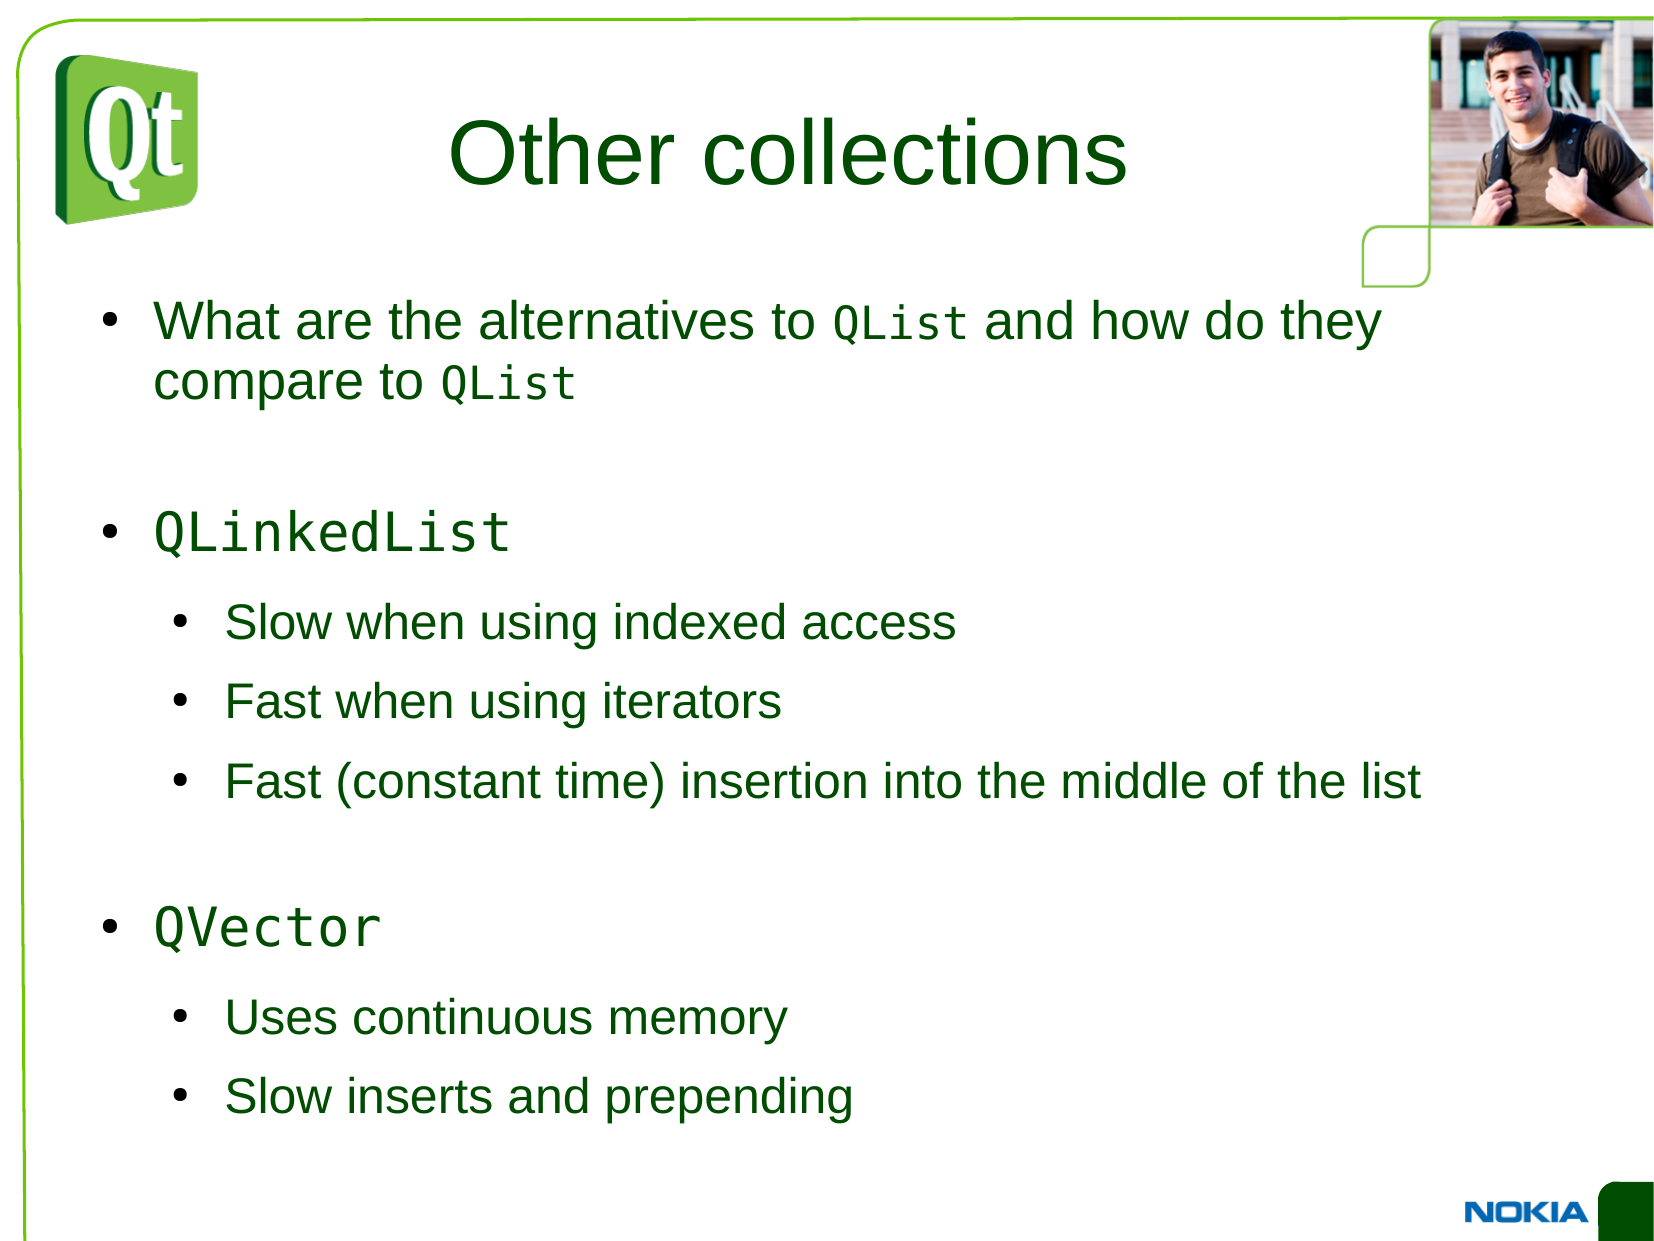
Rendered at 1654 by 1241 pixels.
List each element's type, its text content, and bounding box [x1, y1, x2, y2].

picture [55, 55, 198, 225]
picture [1465, 1201, 1589, 1223]
picture [1338, 7, 1654, 308]
list What are the alternatives to QList and how do they compare to QList QLinkedList Slow when using indexed access Fast when using iterators Fast (constant time) insertion into the middle of the list QVector Uses continuous memory Slow inserts and prepending [82, 290, 1571, 1125]
title Other collections [251, 49, 1327, 257]
